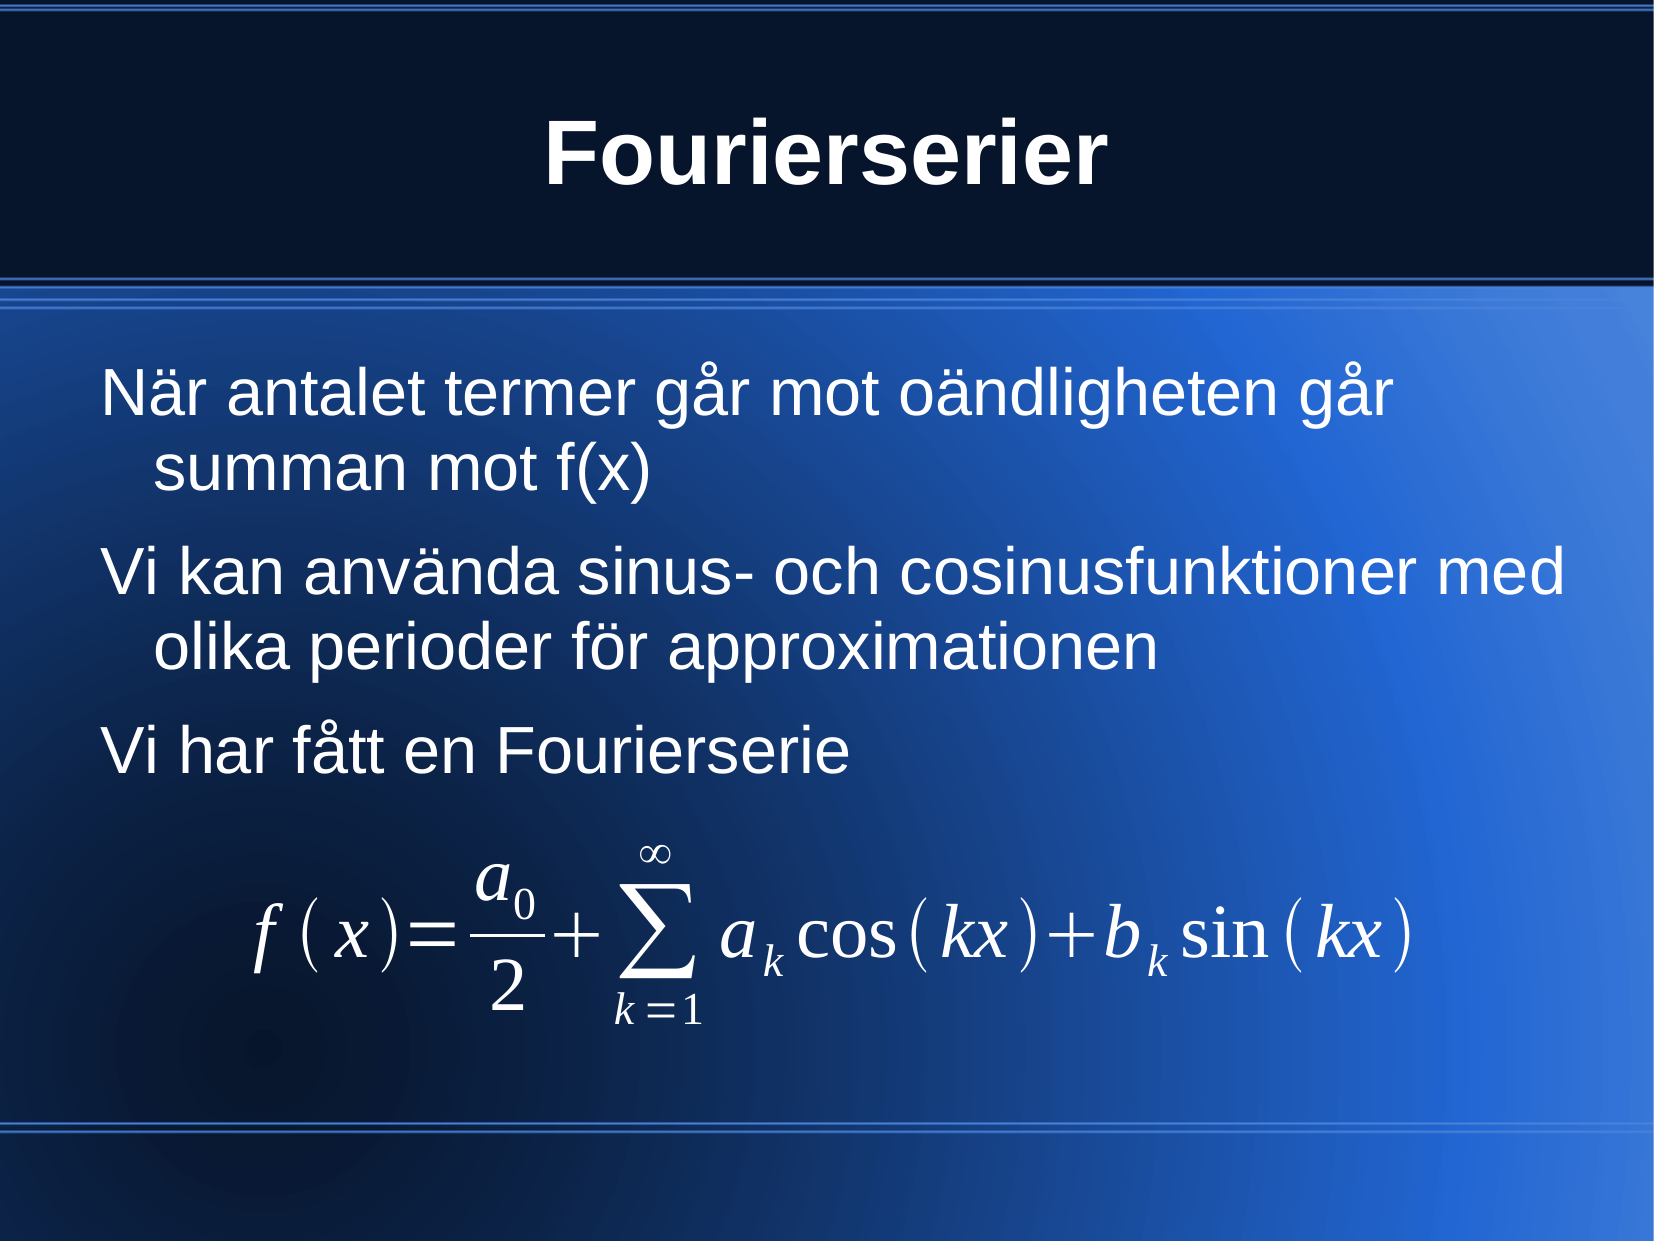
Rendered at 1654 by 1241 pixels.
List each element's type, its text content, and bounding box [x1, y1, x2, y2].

chart [215, 827, 1433, 1035]
picture [0, 0, 1654, 1241]
title Fourierserier [82, 49, 1571, 257]
list När antalet termer går mot oändligheten går summan mot f(x) Vi kan använda sinus- och cosinusfunktioner med olika perioder för approximationen Vi har fått en Fourierserie [82, 355, 1571, 1043]
